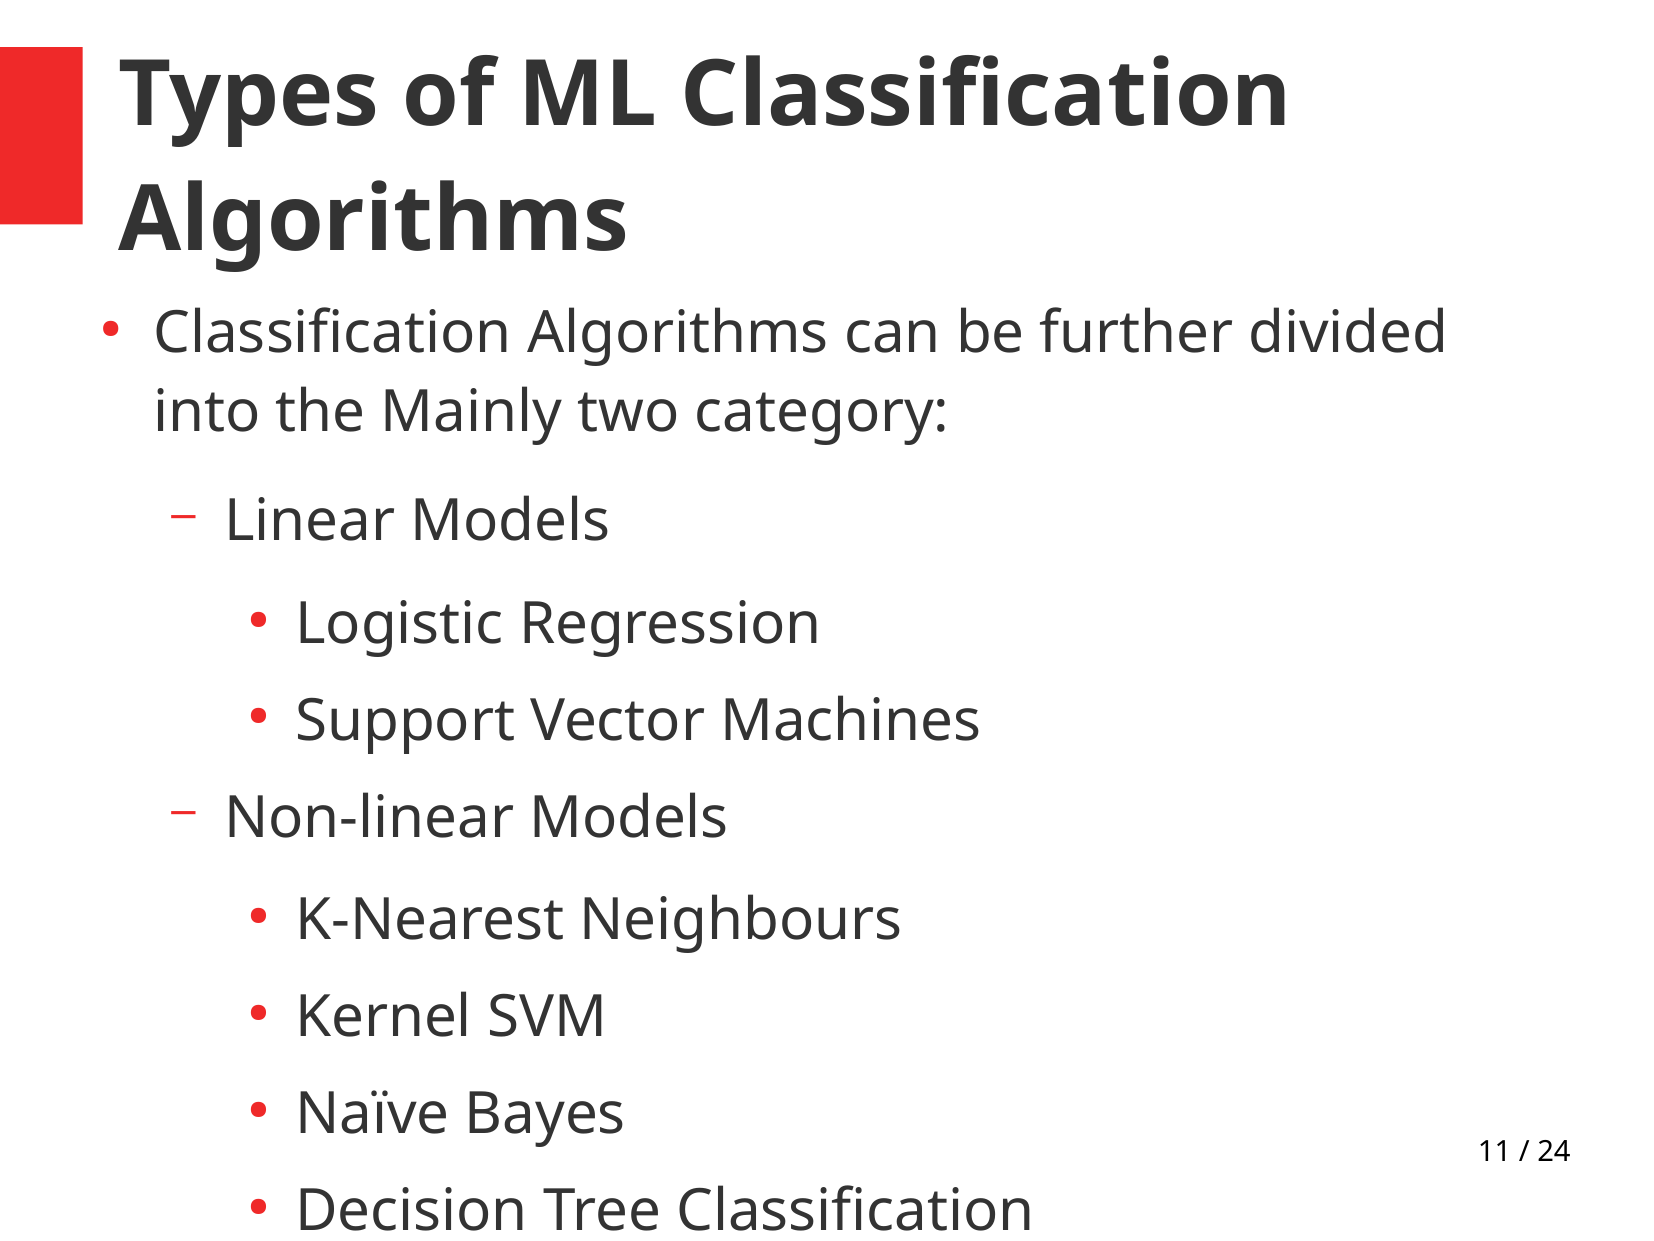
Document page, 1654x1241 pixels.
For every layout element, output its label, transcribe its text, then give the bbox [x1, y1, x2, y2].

title Types of ML Classification Algorithms [118, 28, 1571, 278]
list Classification Algorithms can be further divided into the Mainly two category: Linear Models Logistic Regression Support Vector Machines Non-linear Models K-Nearest Neighbours Kernel SVM Naïve Bayes Decision Tree Classification Random Forest Classification [82, 290, 1571, 1010]
